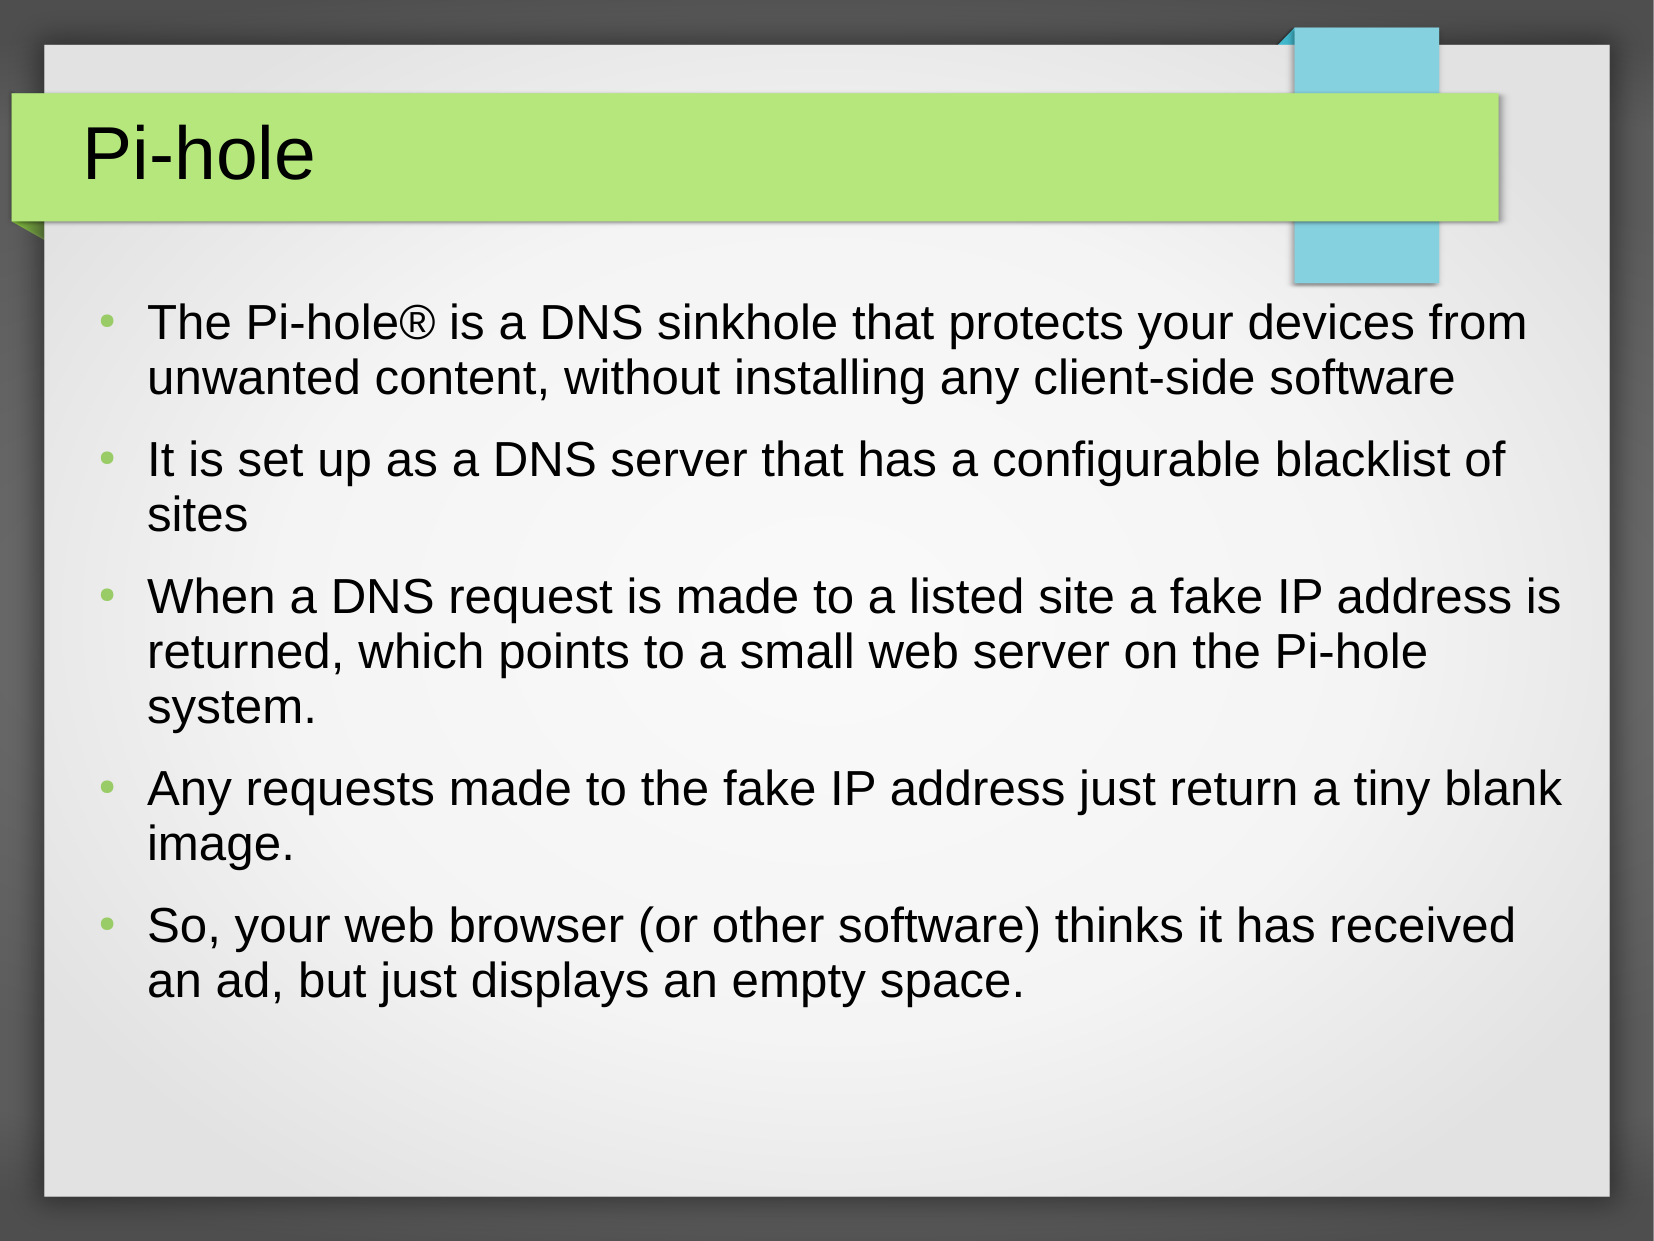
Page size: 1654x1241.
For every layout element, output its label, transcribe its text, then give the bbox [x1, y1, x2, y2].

list The Pi-hole® is a DNS sinkhole that protects your devices from unwanted content, without installing any client-side software It is set up as a DNS server that has a configurable blacklist of sites When a DNS request is made to a listed site a fake IP address is returned, which points to a small web server on the Pi-hole system. Any requests made to the fake IP address just return a tiny blank image. So, your web browser (or other software) thinks it has received an ad, but just displays an empty space. [82, 295, 1571, 1015]
title Pi-hole [82, 94, 1264, 213]
picture [0, 0, 1654, 1241]
